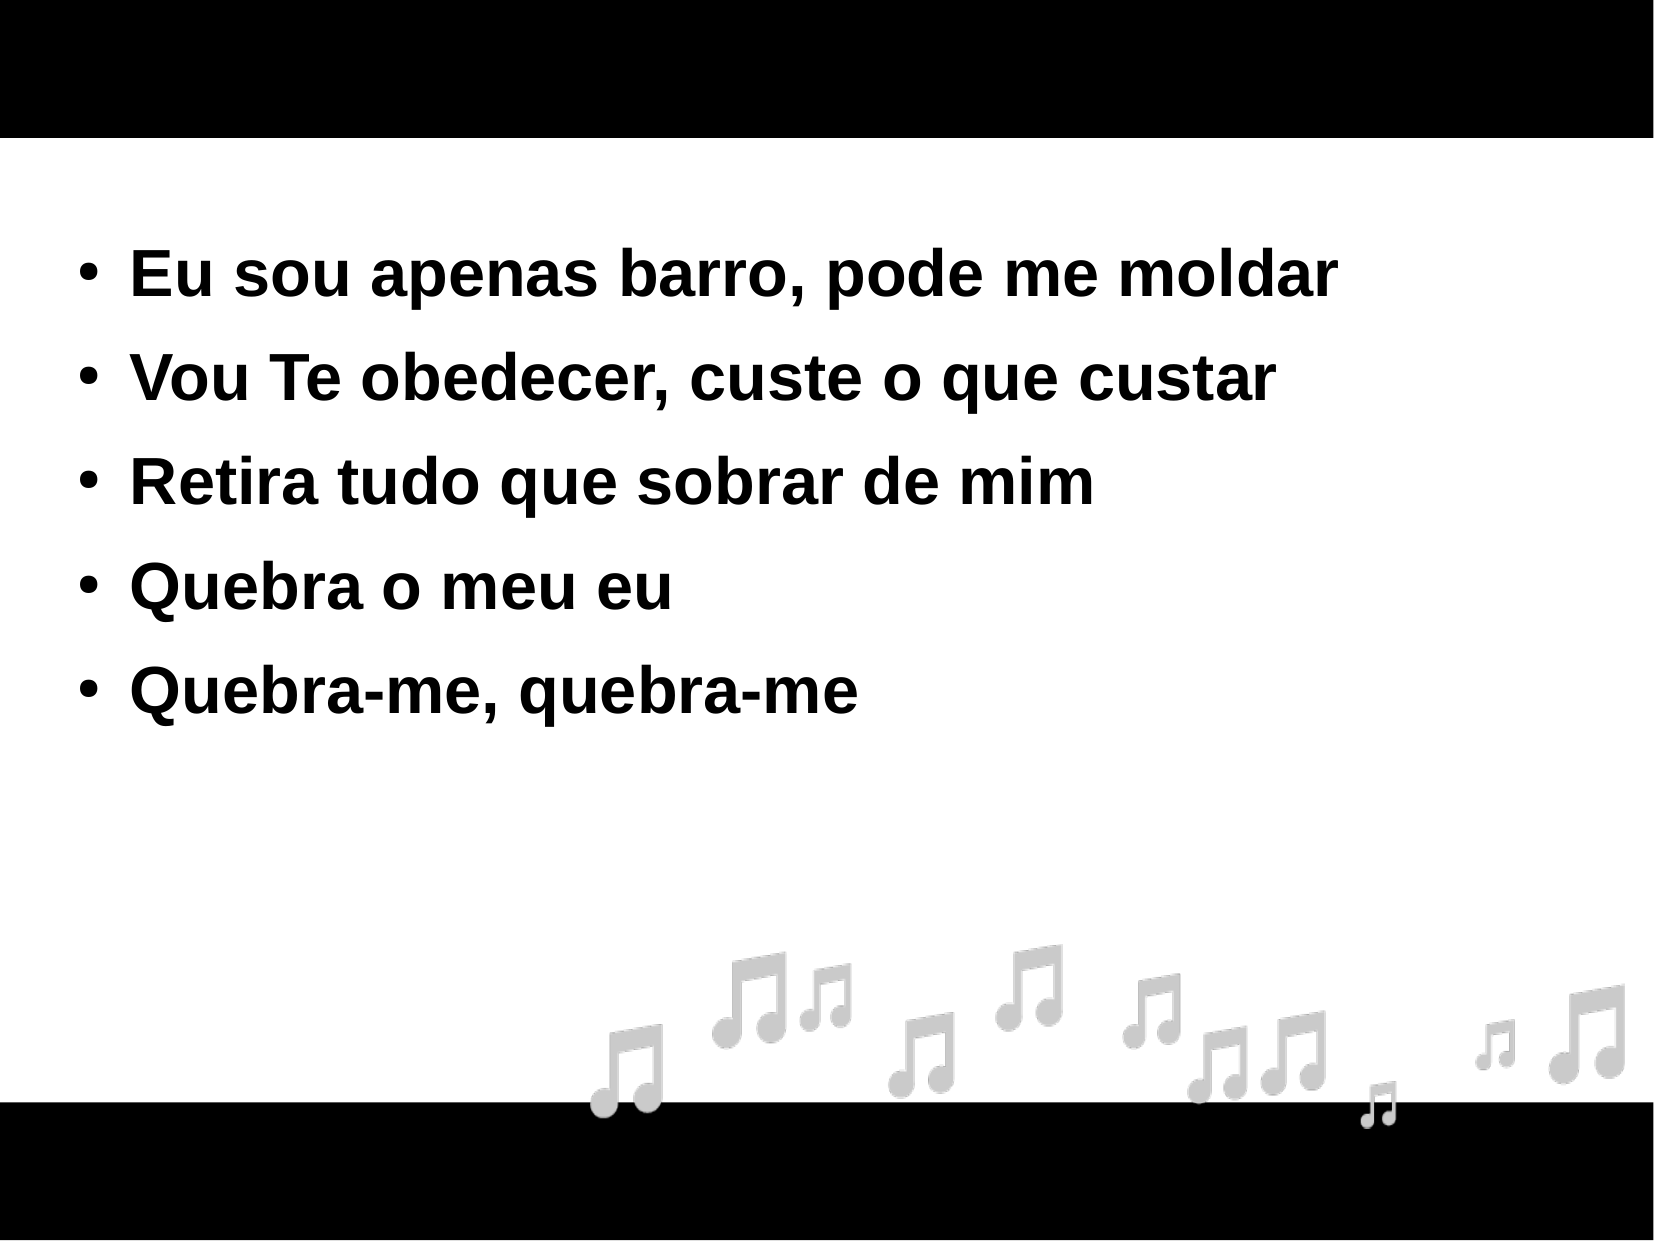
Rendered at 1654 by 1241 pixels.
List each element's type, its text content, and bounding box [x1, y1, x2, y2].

list Eu sou apenas barro, pode me moldar Vou Te obedecer, custe o que custar Retira tudo que sobrar de mim Quebra o meu eu Quebra-me, quebra-me [59, 236, 1595, 1024]
